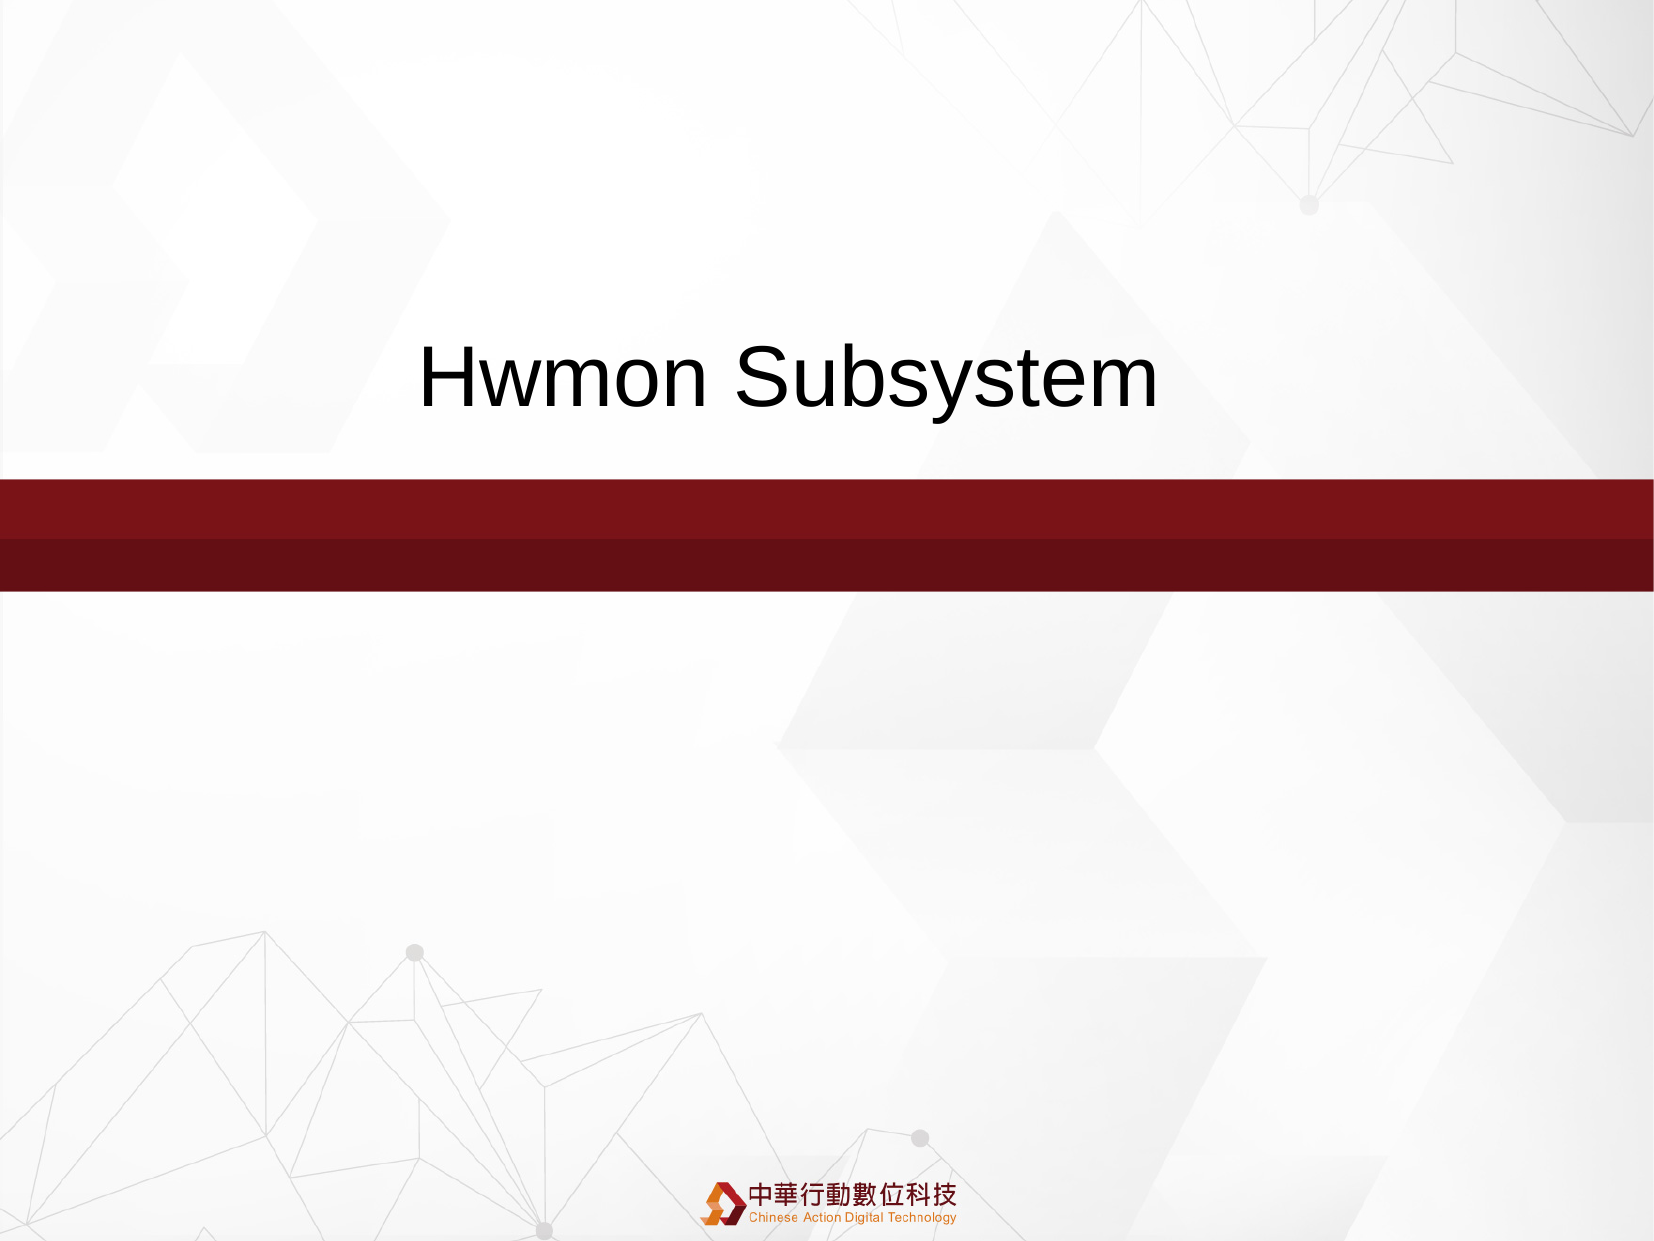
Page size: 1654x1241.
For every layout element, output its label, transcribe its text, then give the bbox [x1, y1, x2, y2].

picture [0, 0, 1654, 1241]
title Hwmon Subsystem [45, 272, 1534, 481]
